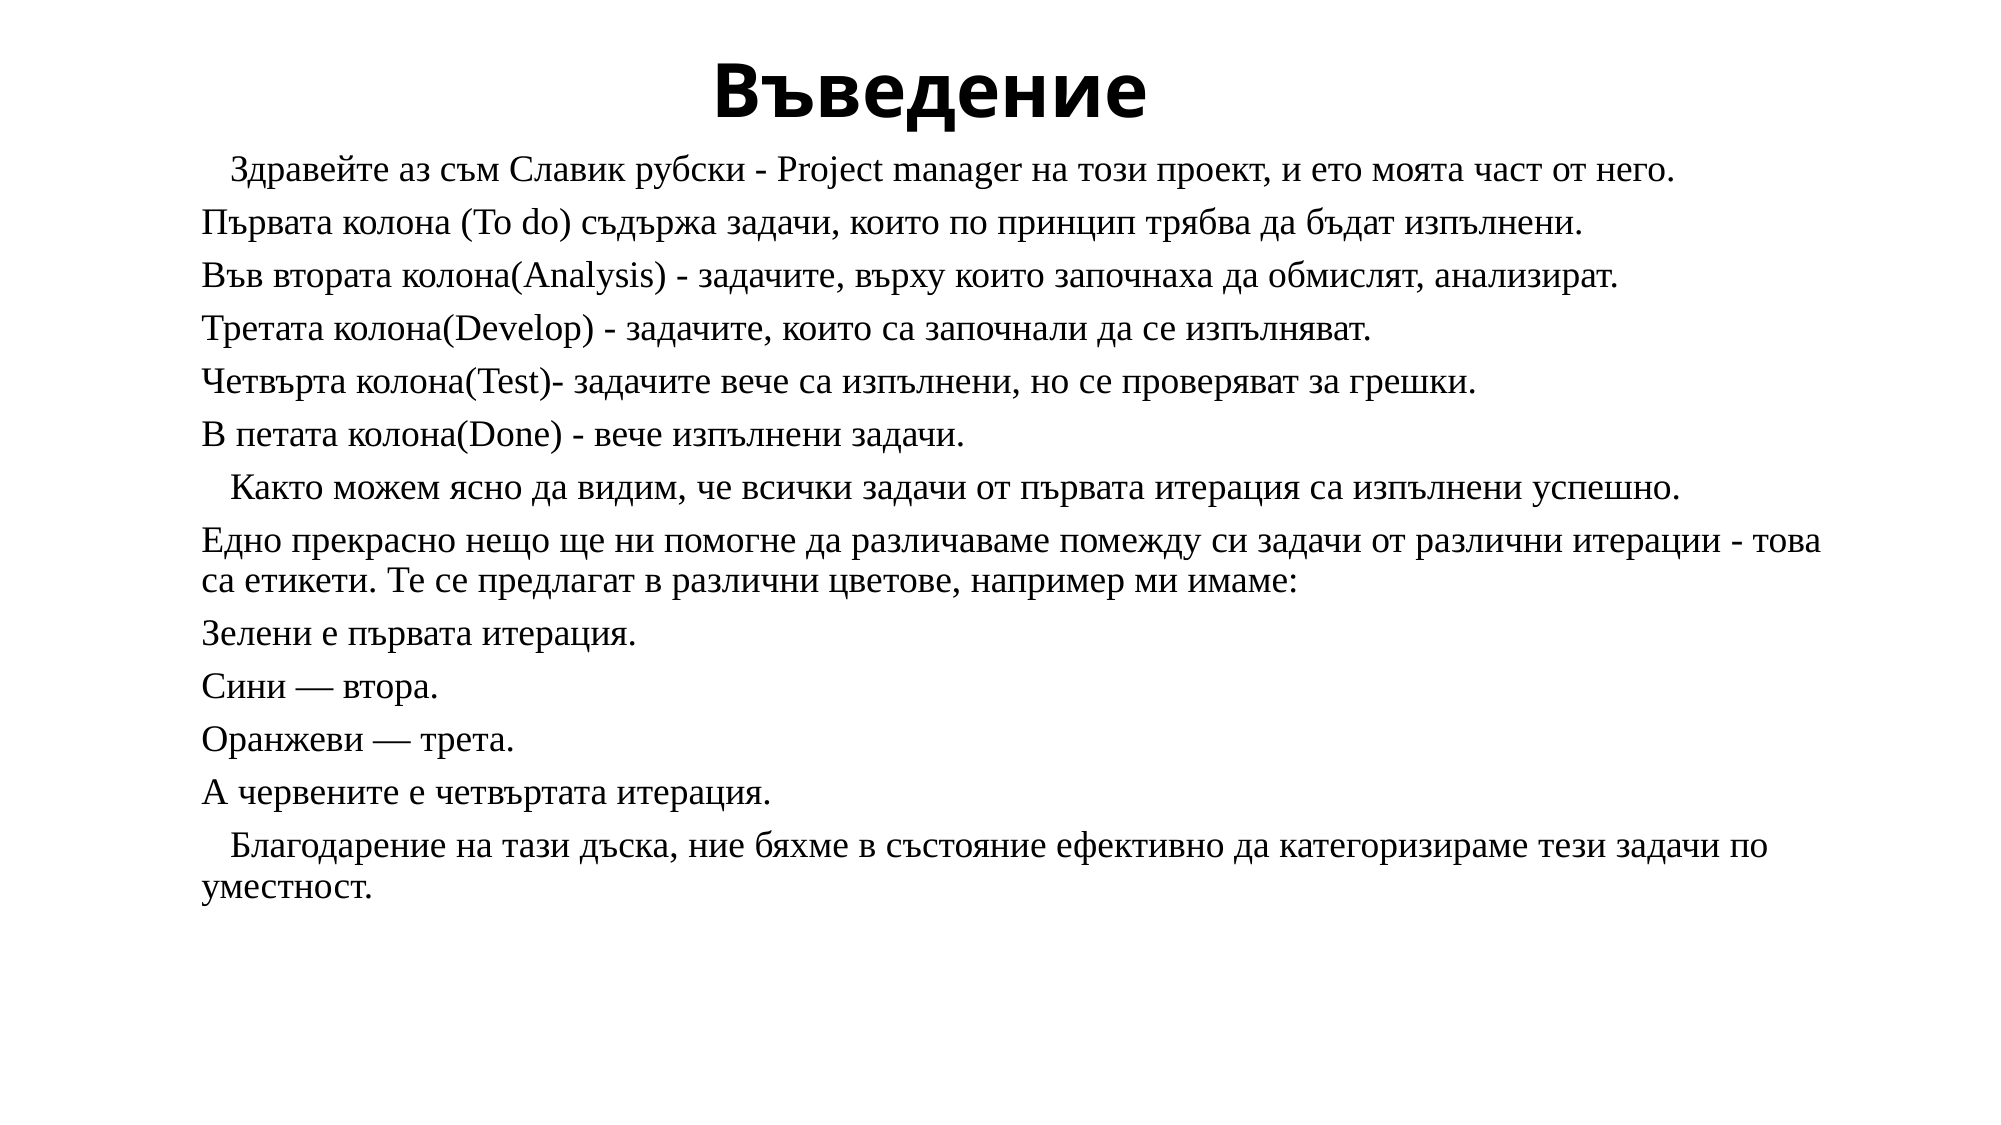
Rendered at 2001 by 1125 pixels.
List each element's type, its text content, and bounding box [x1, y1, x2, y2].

subtitle Здравейте аз съм Славик рубски - Project manager на този проект, и ето моята част от него. Първата колона (To do) съдържа задачи, които по принцип трябва да бъдат изпълнени. Във втората колона(Analysis) - задачите, върху които започнаха да обмислят, анализират. Третата колона(Develop) - задачите, които са започнали да се изпълняват. Четвърта колона(Test)- задачите вече са изпълнени, но се проверяват за грешки. В петата колона(Done) - вече изпълнени задачи. Както можем ясно да видим, че всички задачи от първата итерация са изпълнени успешно. Едно прекрасно нещо ще ни помогне да различаваме помежду си задачи от различни итерации - това са етикети. Те се предлагат в различни цветове, например ми имаме: Зелени е първата итерация. Сини — втора. Оранжеви — трета. А червените е четвъртата итерация. Благодарение на тази дъска, ние бяхме в състояние ефективно да категоризираме тези задачи по уместност. [141, 141, 1855, 922]
title Въведение [696, 45, 2000, 189]
